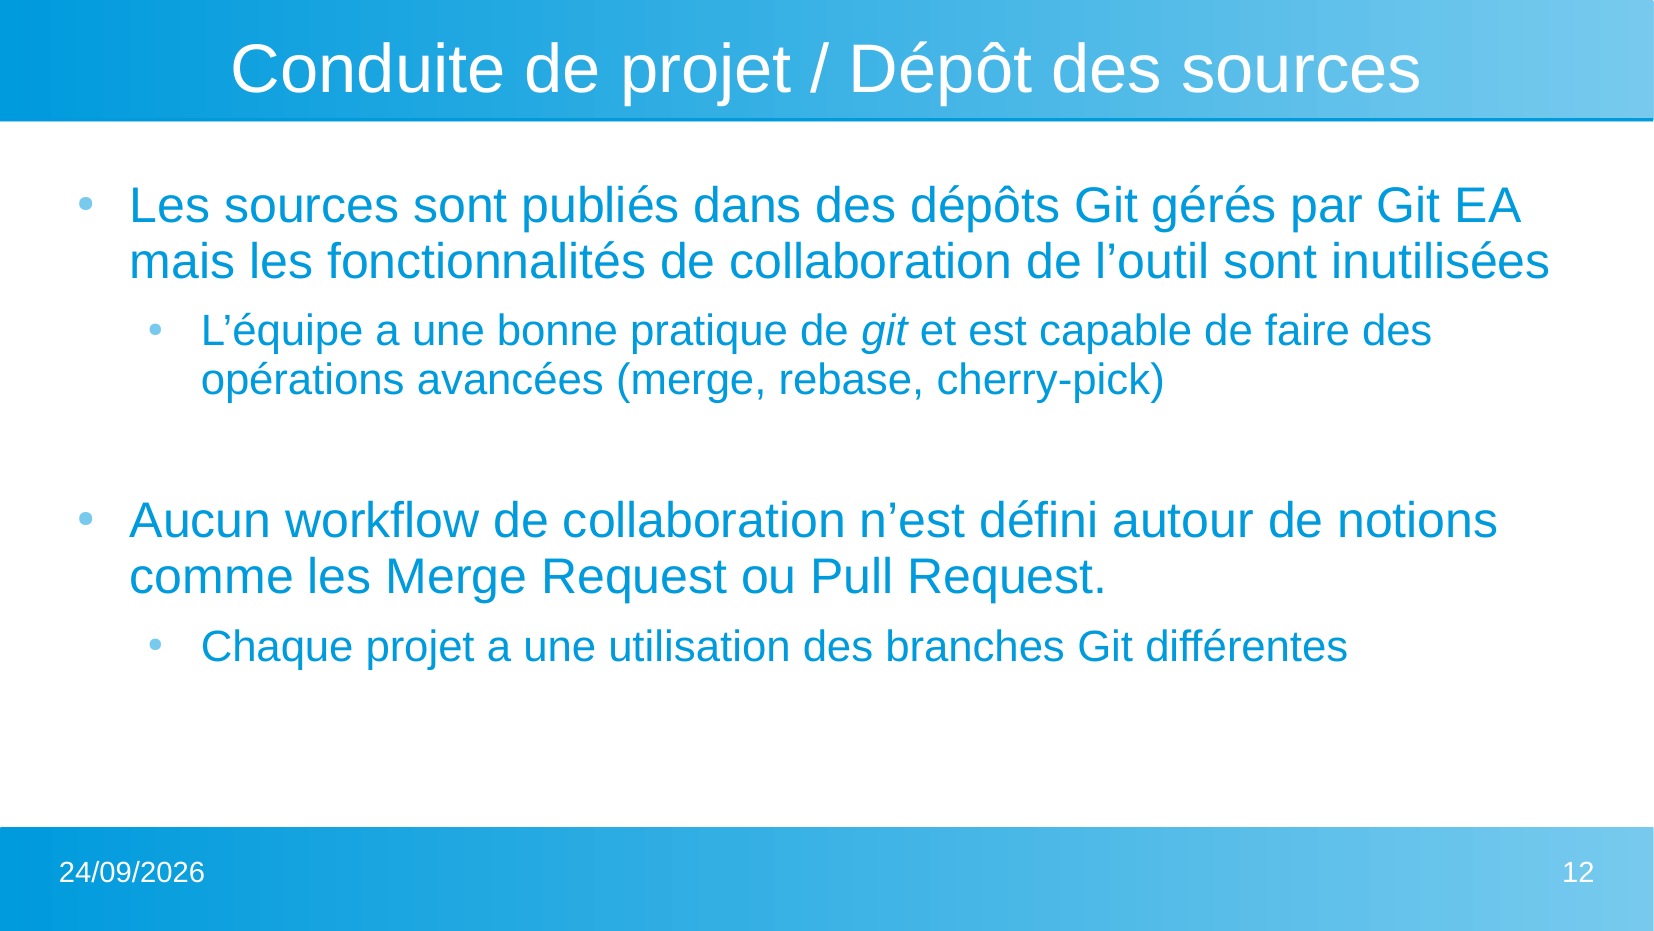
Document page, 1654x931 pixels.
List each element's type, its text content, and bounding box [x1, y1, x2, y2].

title Conduite de projet / Dépôt des sources [59, 29, 1595, 108]
list Les sources sont publiés dans des dépôts Git gérés par Git EA mais les fonctionnalités de collaboration de l’outil sont inutilisées L’équipe a une bonne pratique de git et est capable de faire des opérations avancées (merge, rebase, cherry-pick) Aucun workflow de collaboration n’est défini autour de notions comme les Merge Request ou Pull Request. Chaque projet a une utilisation des branches Git différentes [59, 177, 1595, 768]
